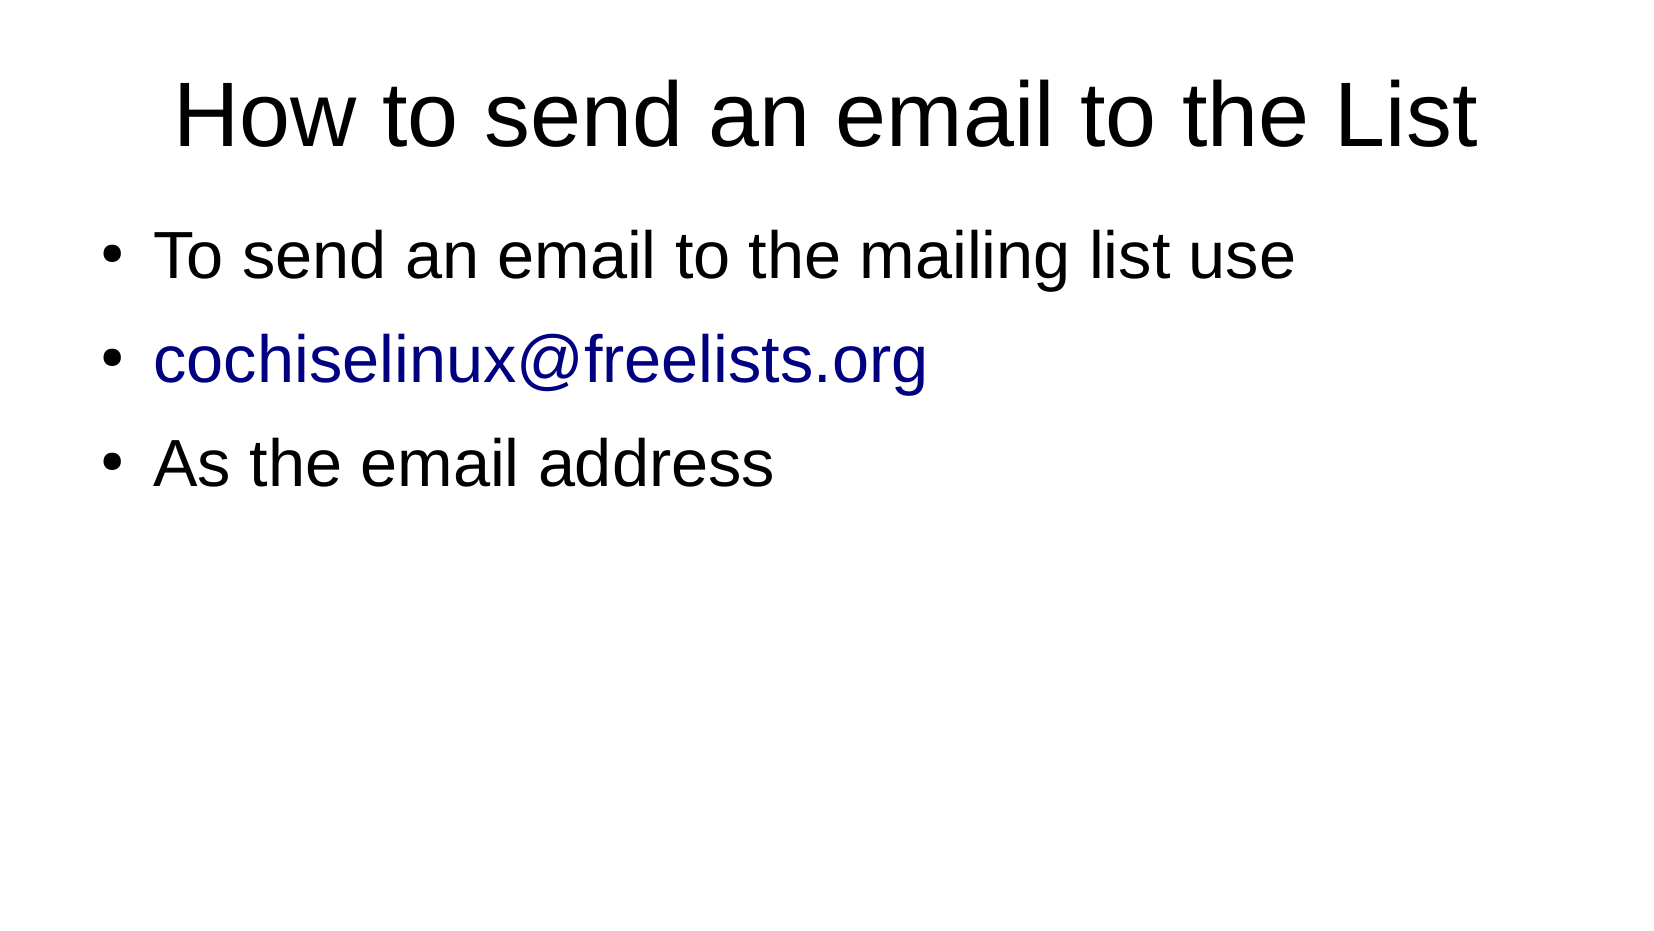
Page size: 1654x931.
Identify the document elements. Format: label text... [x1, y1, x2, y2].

title How to send an email to the List [82, 37, 1571, 193]
list To send an email to the mailing list use cochiselinux@freelists.org As the email address [82, 217, 1571, 758]
